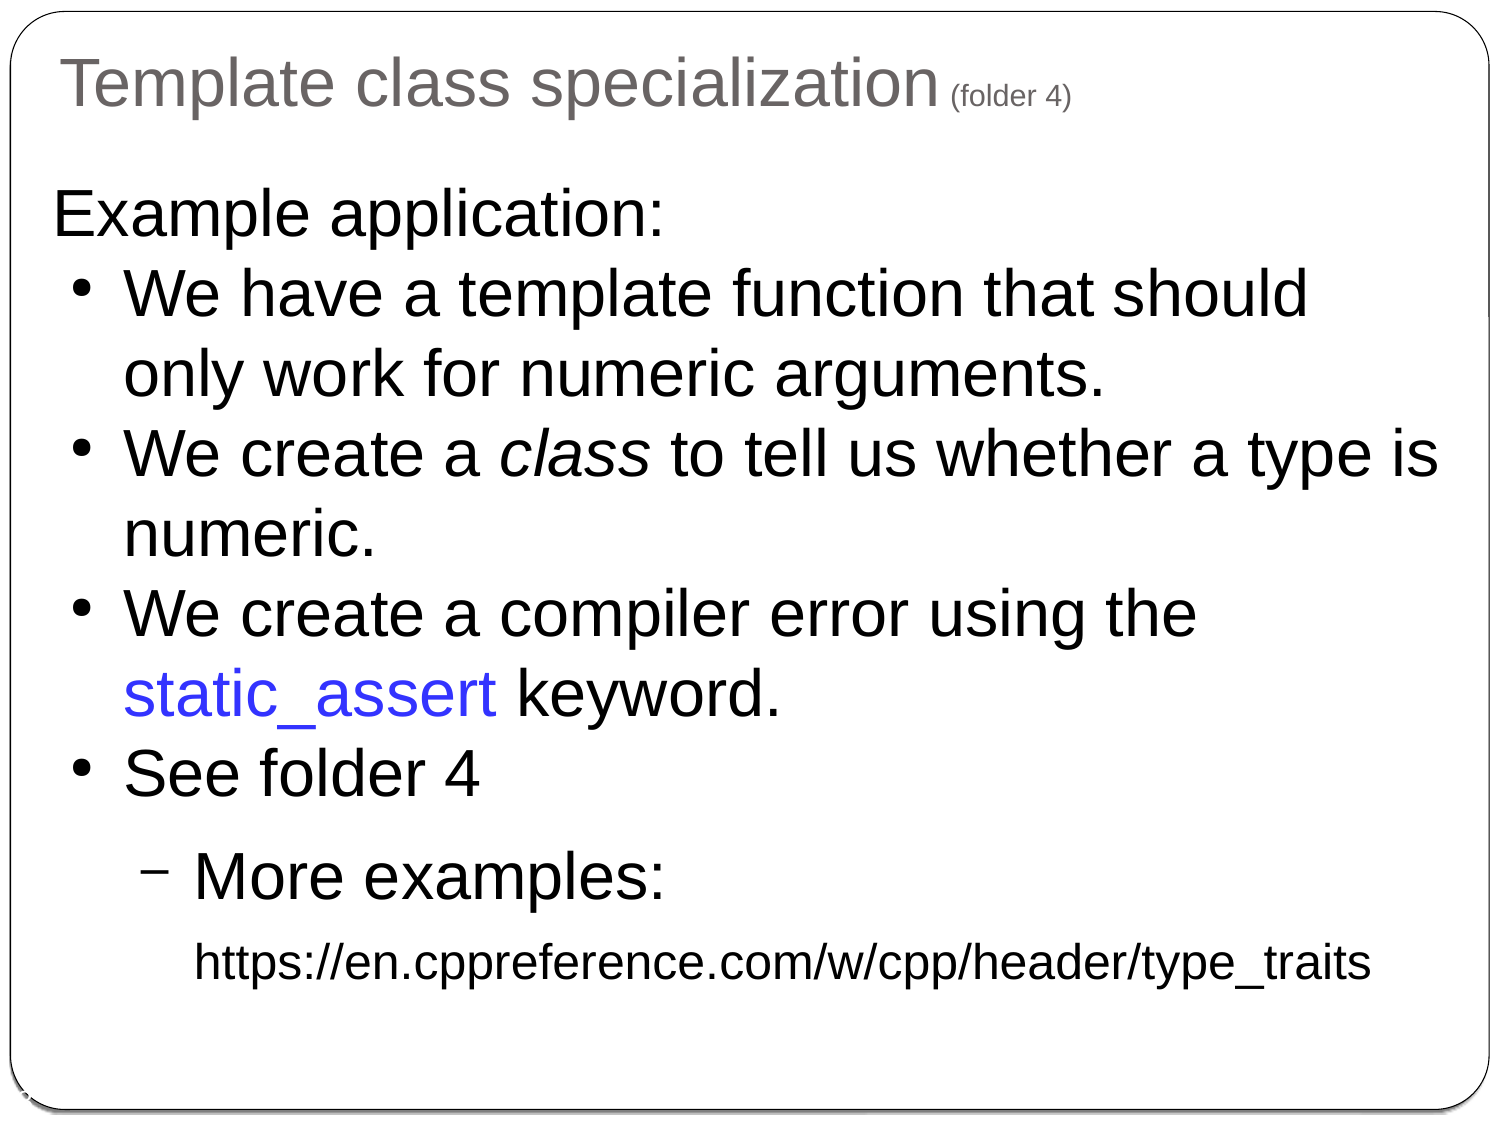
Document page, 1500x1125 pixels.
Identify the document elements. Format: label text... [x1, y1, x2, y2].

slide_number <number> [0, 1074, 50, 1125]
list Example application: We have a template function that should only work for numeric arguments. We create a class to tell us whether a type is numeric. We create a compiler error using the static_assert keyword. See folder 4 More examples: https://en.cppreference.com/w/cpp/header/type_traits [37, 162, 1463, 1088]
title Template class specialization (folder 4) [45, 29, 1445, 135]
